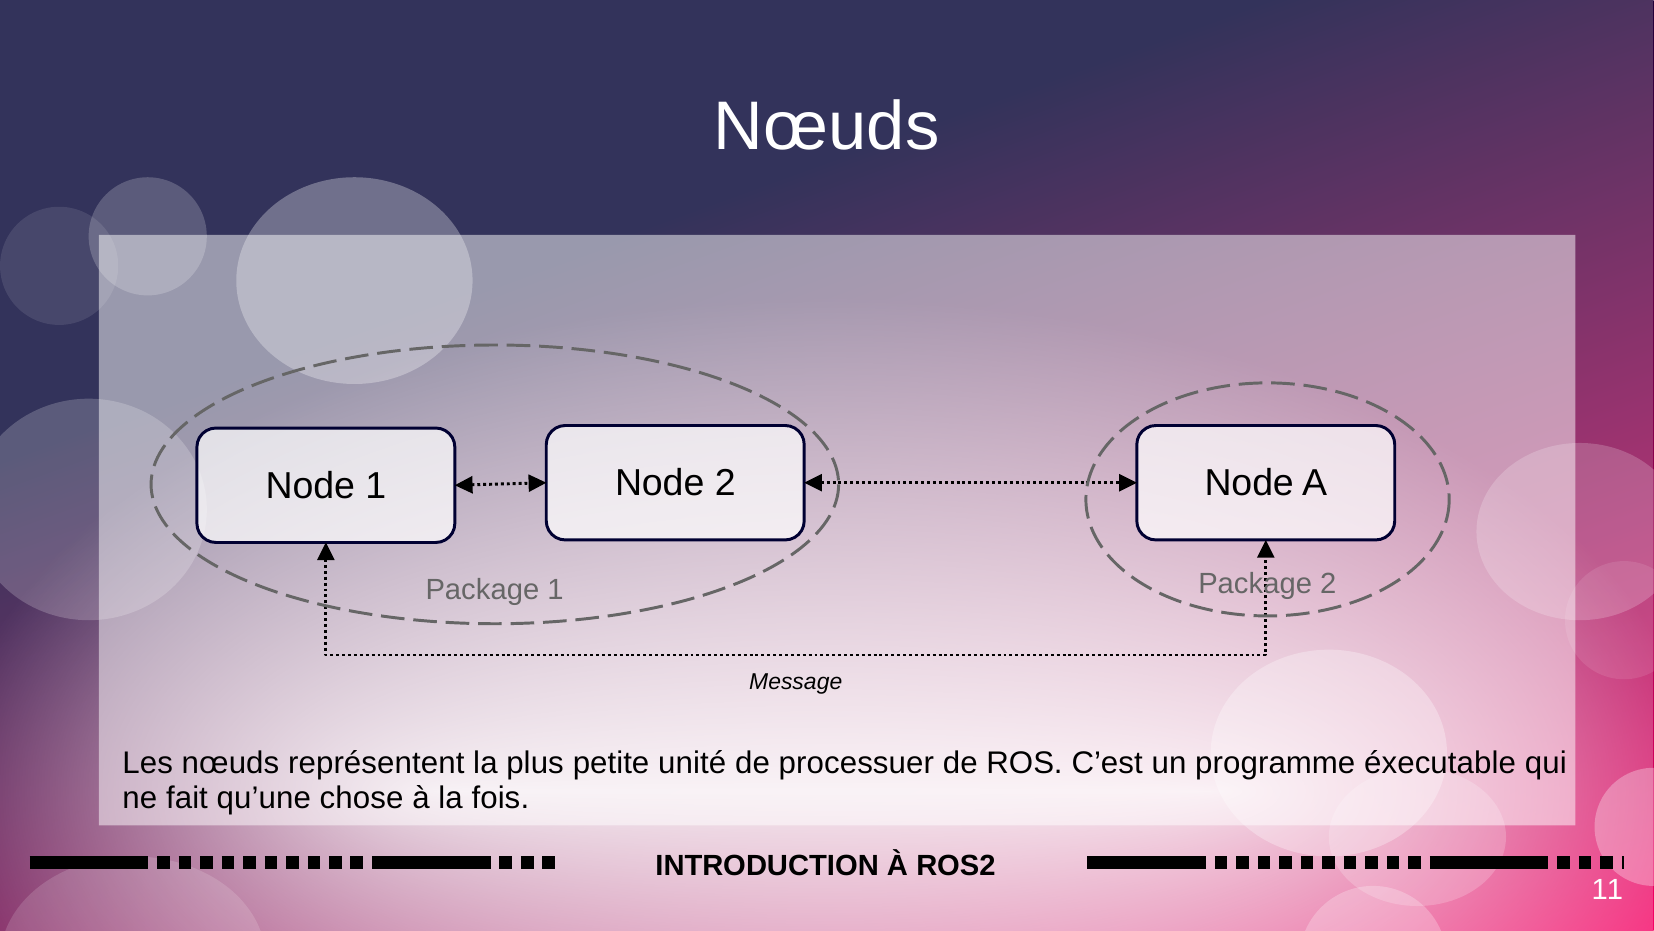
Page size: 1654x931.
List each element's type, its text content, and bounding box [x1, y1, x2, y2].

text_box Package 2 [1085, 382, 1450, 616]
title Nœuds [88, 44, 1565, 207]
list Les nœuds représentent la plus petite unité de processuer de ROS. C’est un programme éxecutable qui ne fait qu’une chose à la fois. [98, 234, 1576, 826]
text_box Package 1 [151, 345, 839, 624]
